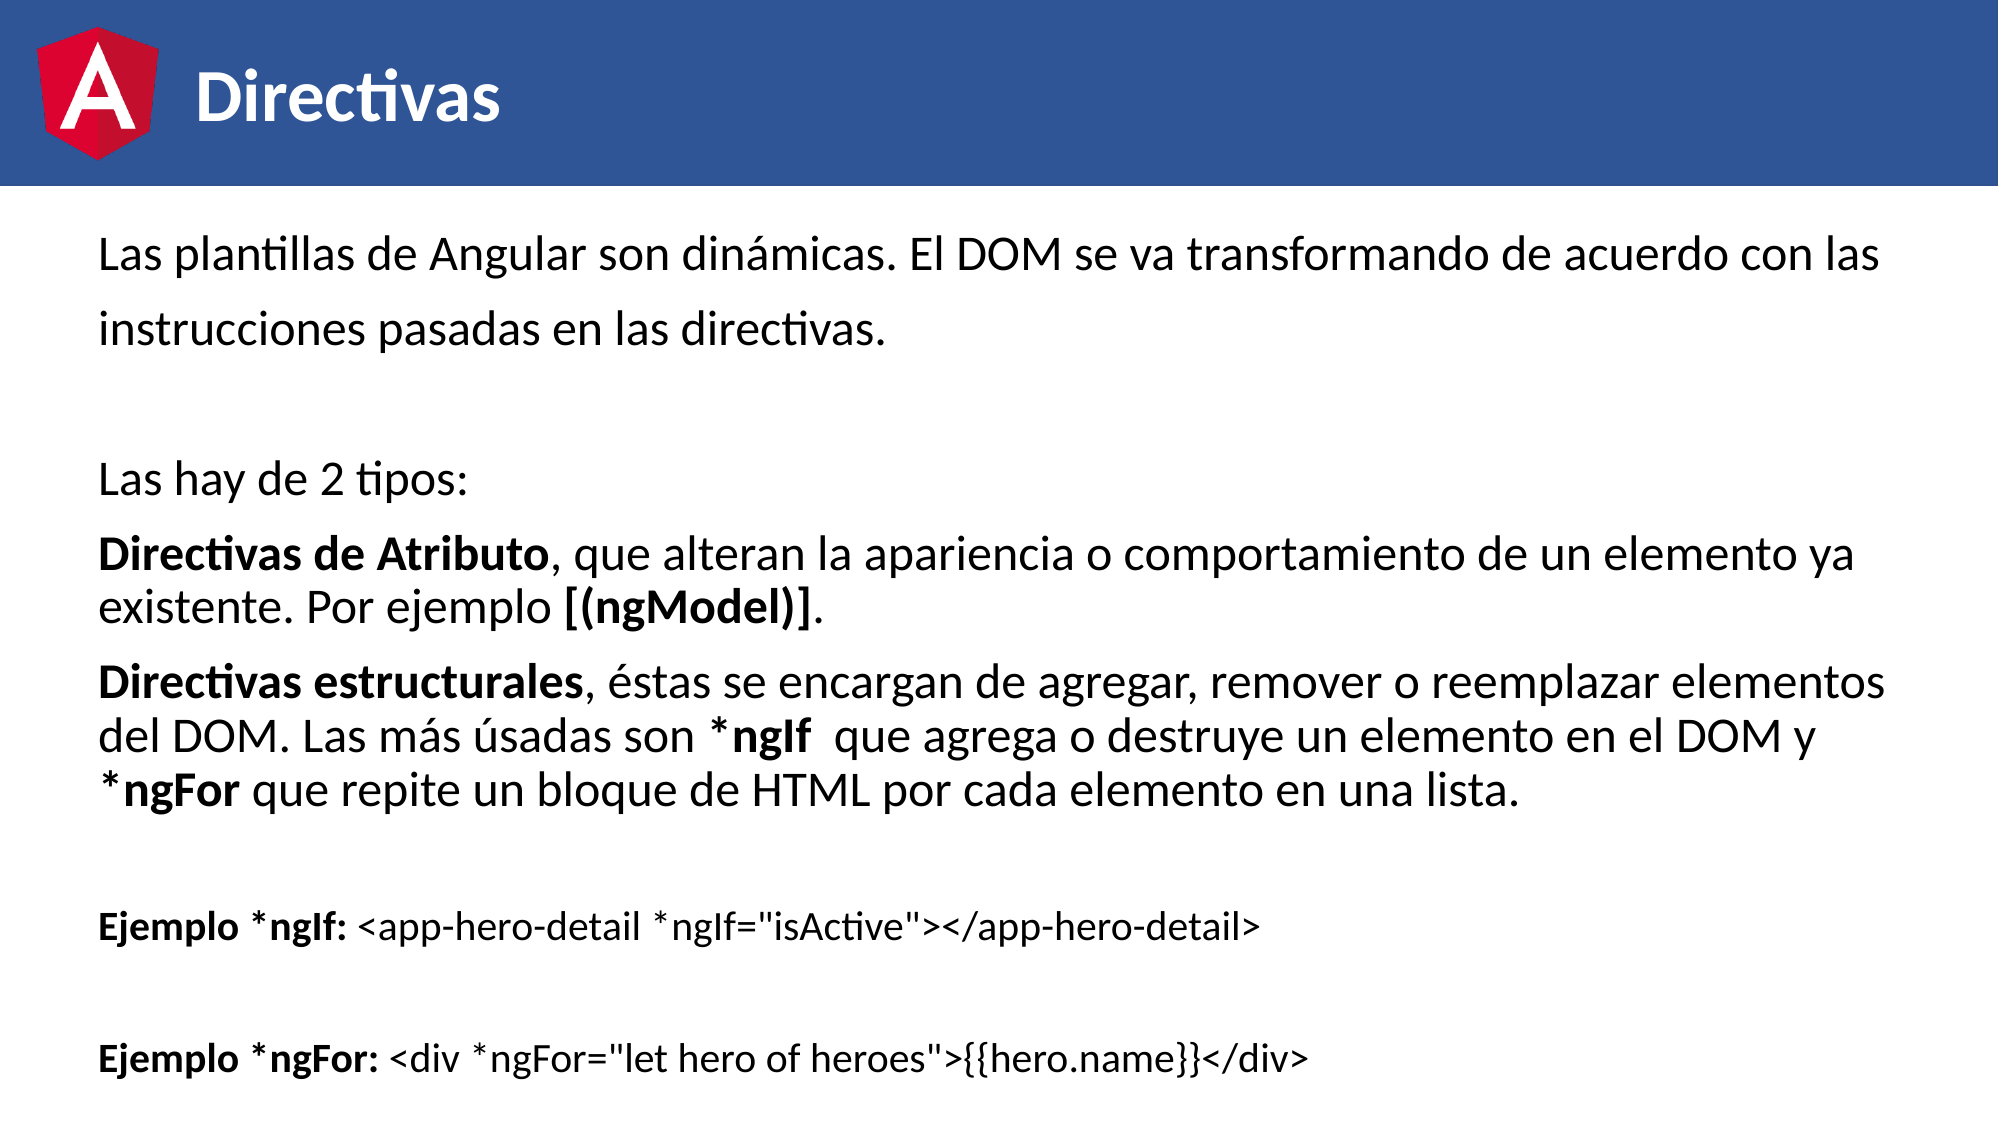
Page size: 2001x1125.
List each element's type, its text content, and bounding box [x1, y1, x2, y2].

text_box Directivas [180, 38, 1971, 145]
text_box [0, 0, 1997, 185]
picture [16, 6, 179, 173]
subtitle Las plantillas de Angular son dinámicas. El DOM se va transformando de acuerdo con las instrucciones pasadas en las directivas. Las hay de 2 tipos: Directivas de Atributo, que alteran la apariencia o comportamiento de un elemento ya existente. Por ejemplo [(ngModel)]. Directivas estructurales, éstas se encargan de agregar, remover o reemplazar elementos del DOM. Las más úsadas son *ngIf que agrega o destruye un elemento en el DOM y *ngFor que repite un bloque de HTML por cada elemento en una lista. Ejemplo *ngIf: <app-hero-detail *ngIf="isActive"></app-hero-detail> Ejemplo *ngFor: <div *ngFor="let hero of heroes">{{hero.name}}</div> [83, 220, 1933, 1109]
